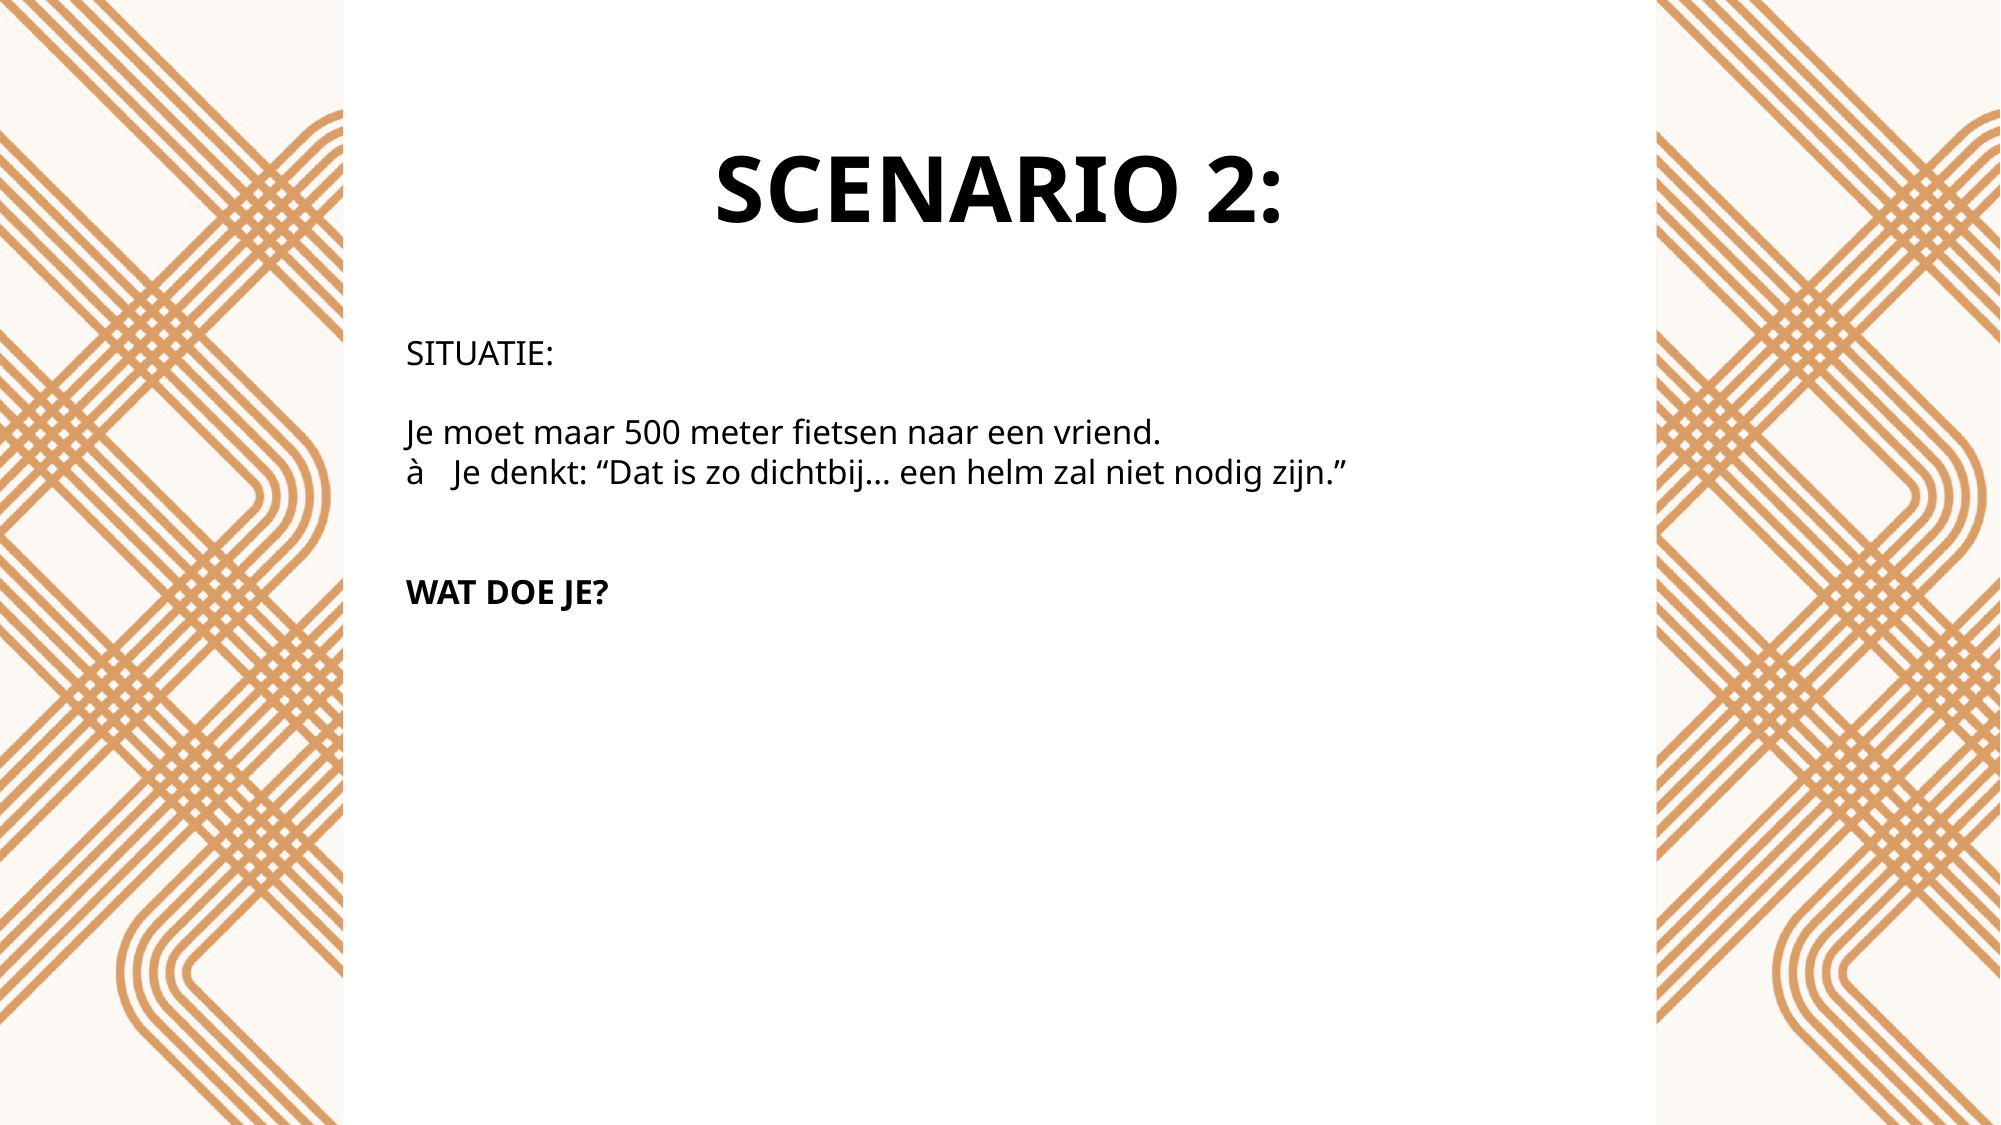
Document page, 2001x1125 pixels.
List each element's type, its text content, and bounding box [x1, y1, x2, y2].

text_box SITUATIE: Je moet maar 500 meter fietsen naar een vriend. Je denkt: “Dat is zo dichtbij… een helm zal niet nodig zijn.” WAT DOE JE? [391, 324, 1612, 623]
picture [1656, 0, 2000, 1125]
title SCENARIO 2: [591, 50, 1409, 251]
picture [0, 0, 344, 1125]
